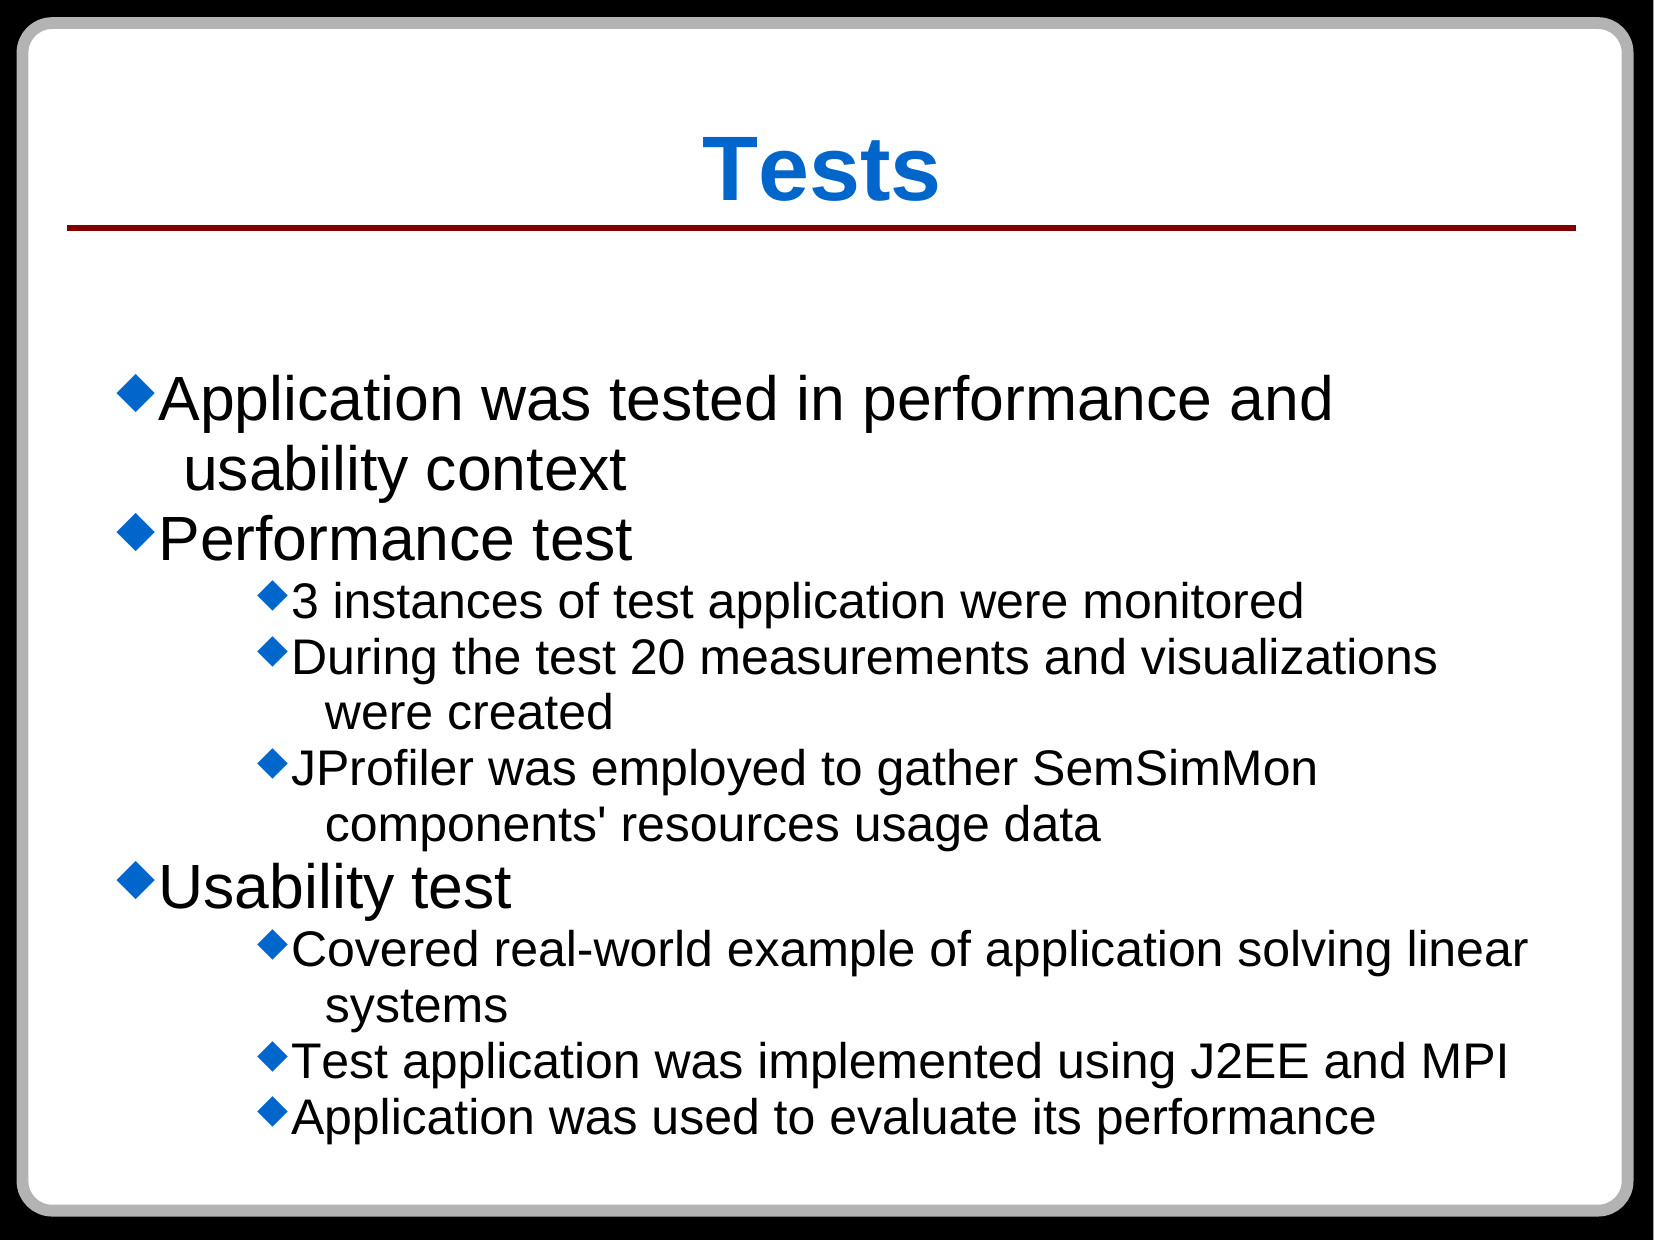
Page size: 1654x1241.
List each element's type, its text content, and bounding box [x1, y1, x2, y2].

list Application was tested in performance and usability context Performance test 3 instances of test application were monitored During the test 20 measurements and visualizations were created JProfiler was employed to gather SemSimMon components' resources usage data Usability test Covered real-world example of application solving linear systems Test application was implemented using J2EE and MPI Application was used to evaluate its performance [112, 363, 1534, 1179]
title Tests [67, 64, 1577, 272]
